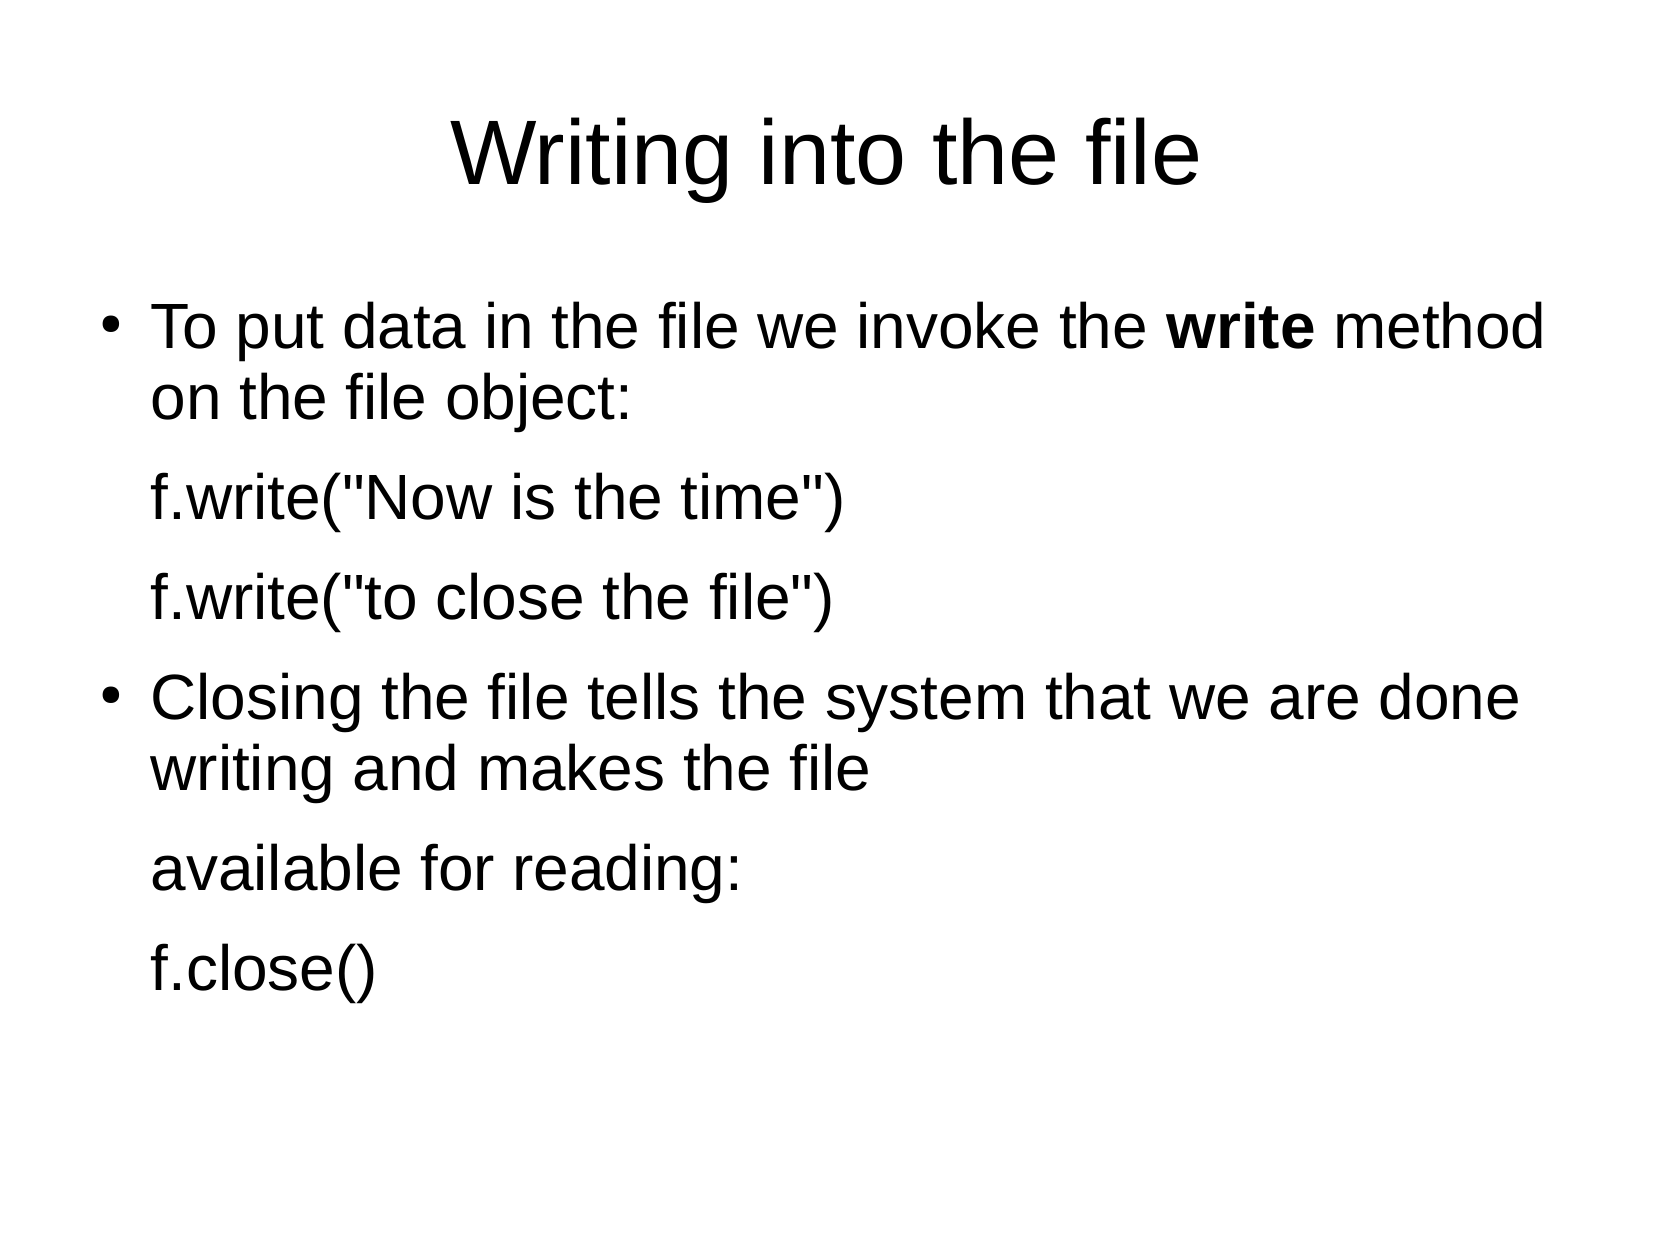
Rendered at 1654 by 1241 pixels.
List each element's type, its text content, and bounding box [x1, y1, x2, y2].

title Writing into the file [82, 49, 1571, 257]
list To put data in the file we invoke the write method on the file object: f.write("Now is the time") f.write("to close the file") Closing the file tells the system that we are done writing and makes the file available for reading: f.close() [82, 290, 1571, 1010]
